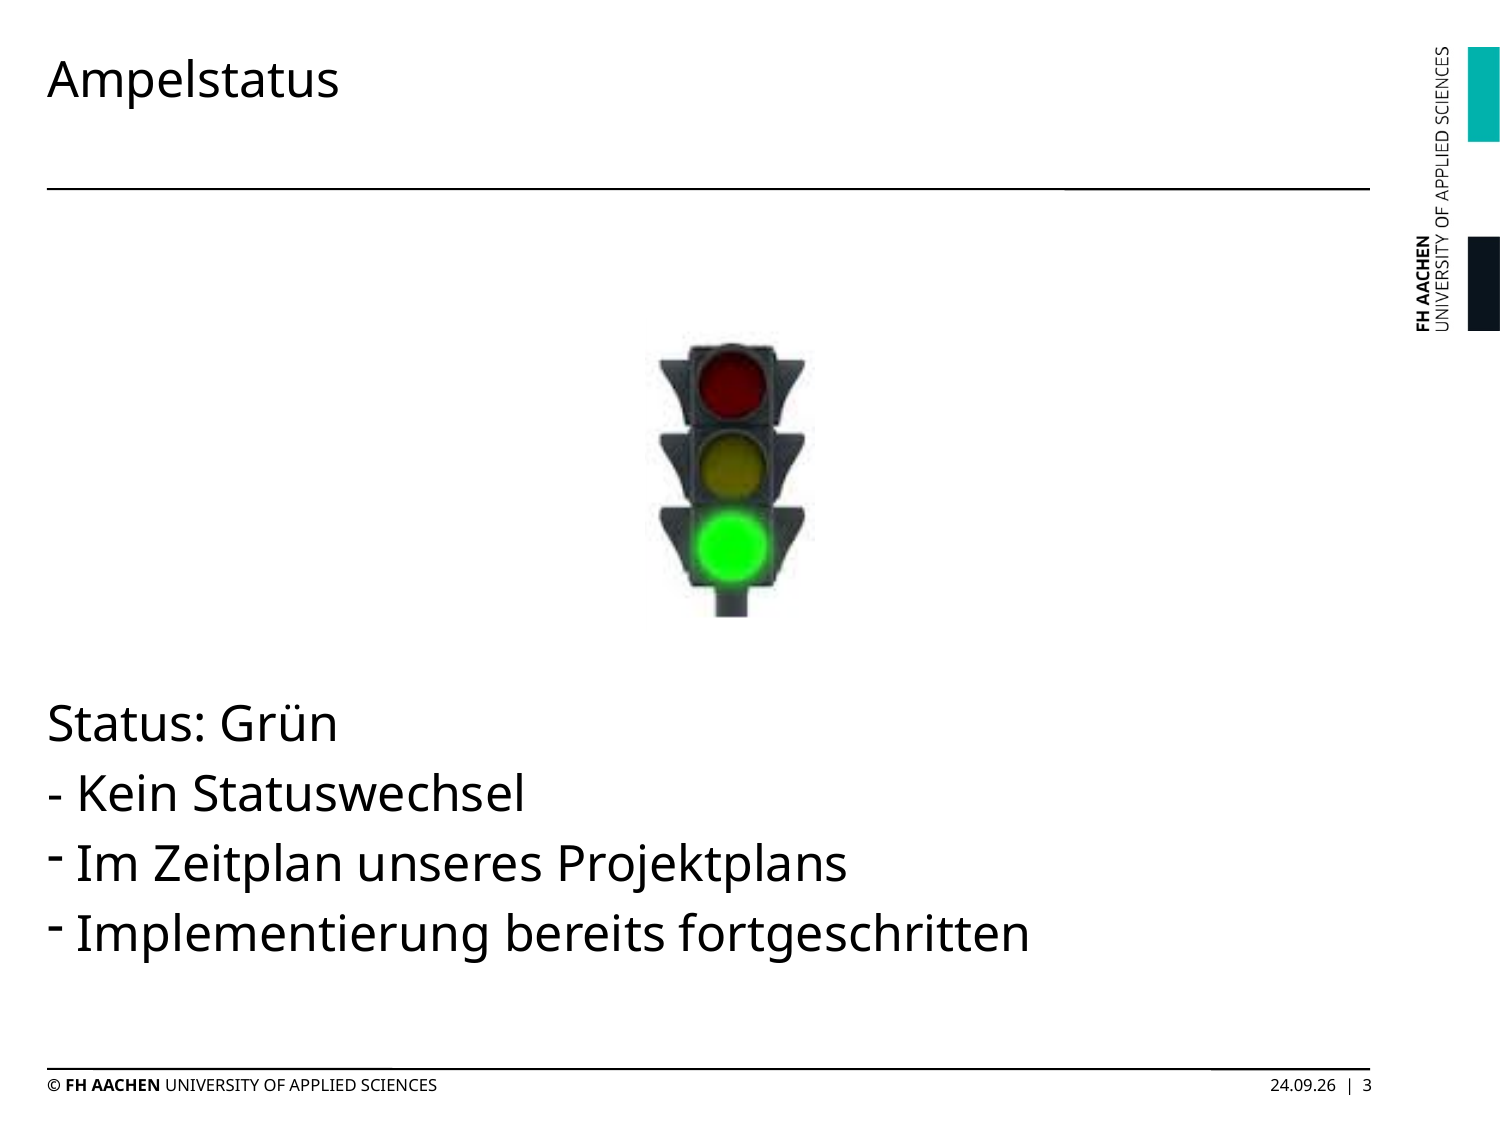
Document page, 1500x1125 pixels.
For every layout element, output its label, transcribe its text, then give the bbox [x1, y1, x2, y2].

picture [1404, 47, 1500, 331]
list Status: Grün - Kein Statuswechsel Im Zeitplan unseres Projektplans Implementierung bereits fortgeschritten [47, 691, 1372, 1040]
title Ampelstatus [47, 47, 1370, 166]
picture [645, 318, 815, 632]
